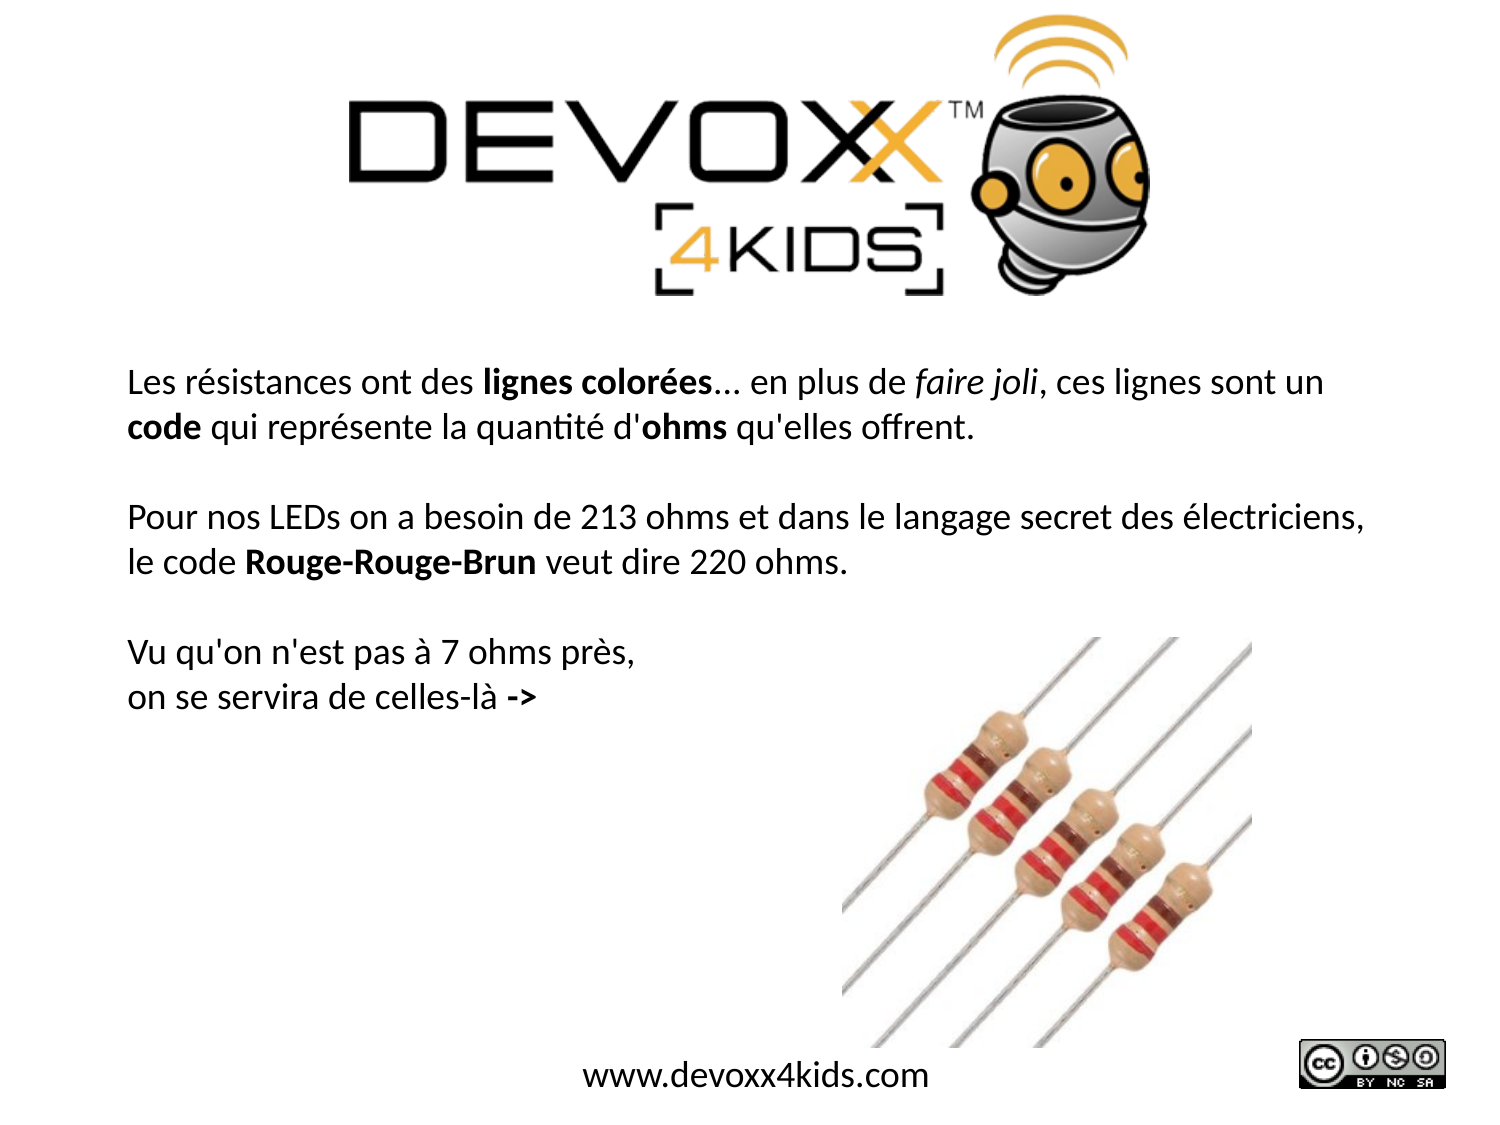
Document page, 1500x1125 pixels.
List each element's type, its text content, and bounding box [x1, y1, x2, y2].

picture [1299, 1039, 1446, 1089]
picture [842, 637, 1252, 1048]
title Les résistances ont des lignes colorées... en plus de faire joli, ces lignes sont un code qui représente la quantité d'ohms qu'elles offrent. Pour nos LEDs on a besoin de 213 ohms et dans le langage secret des électriciens, le code Rouge-Rouge-Brun veut dire 220 ohms. Vu qu'on n'est pas à 7 ohms près, on se servira de celles-là -> [112, 349, 1388, 863]
picture [349, 14, 1150, 296]
